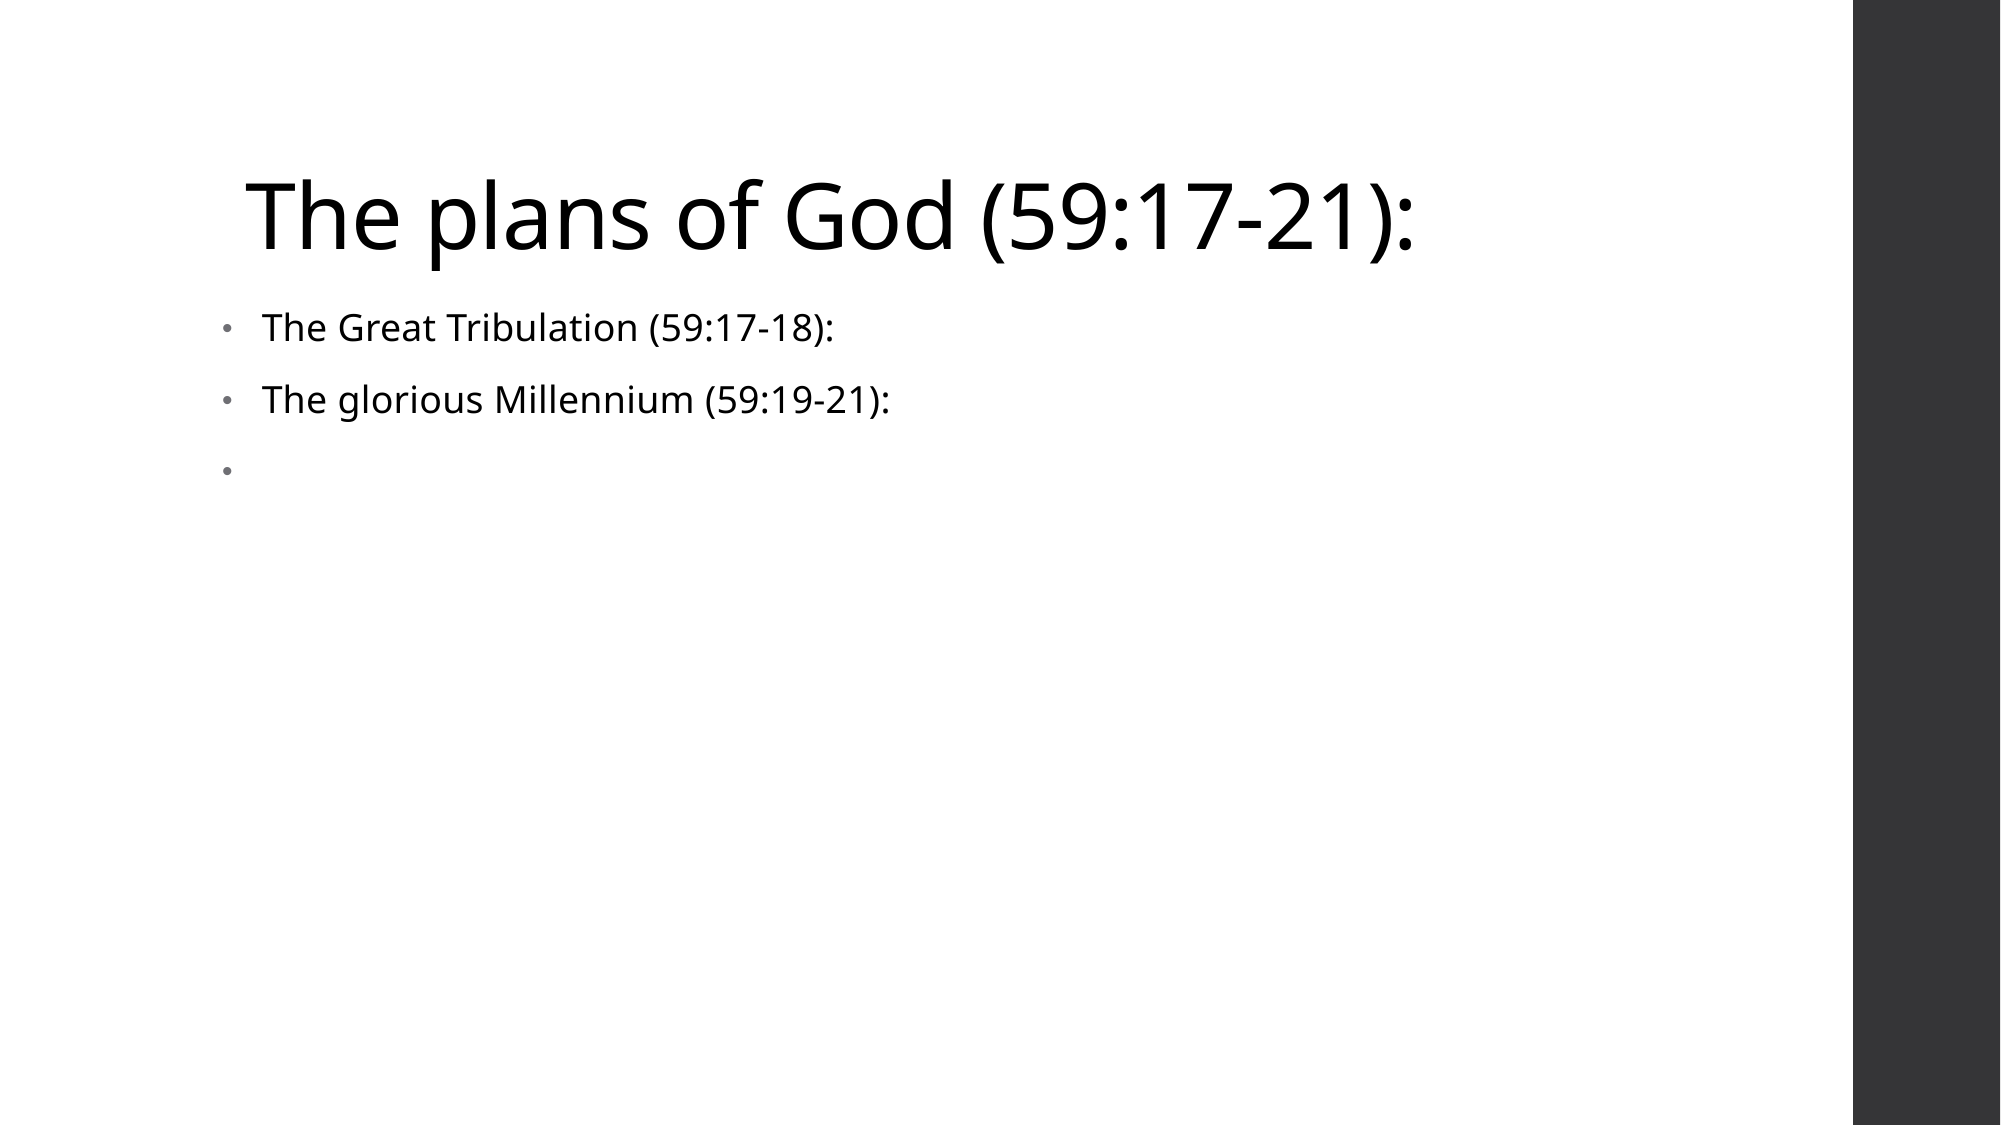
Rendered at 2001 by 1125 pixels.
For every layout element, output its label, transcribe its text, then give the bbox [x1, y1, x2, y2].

title The plans of God (59:17-21): [206, 60, 1797, 278]
list The Great Tribulation (59:17-18): The glorious Millennium (59:19-21): [206, 299, 1617, 1014]
